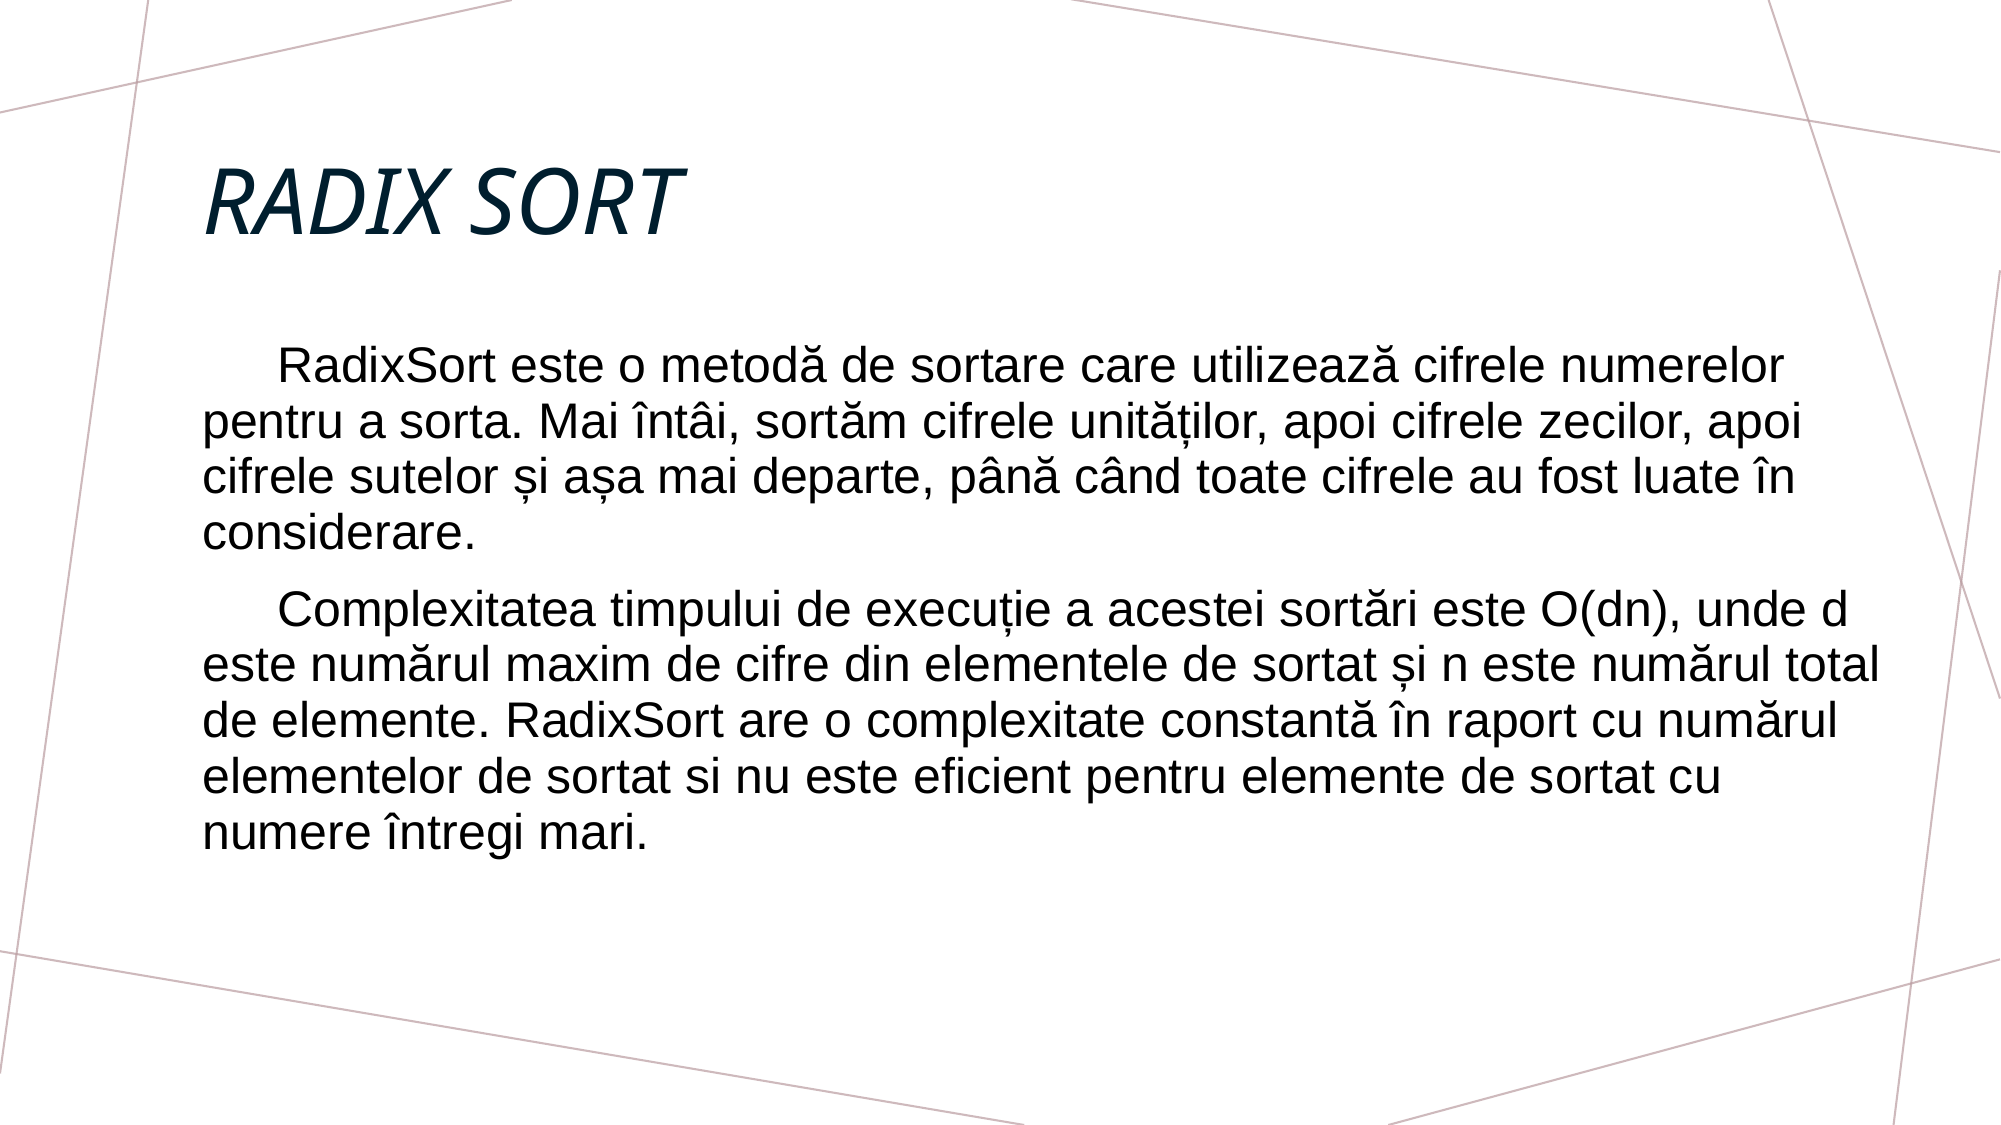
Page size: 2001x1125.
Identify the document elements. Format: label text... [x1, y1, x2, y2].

title Radix sort [187, 87, 1813, 315]
list RadixSort este o metodă de sortare care utilizează cifrele numerelor pentru a sorta. Mai întâi, sortăm cifrele unităților, apoi cifrele zecilor, apoi cifrele sutelor și așa mai departe, până când toate cifrele au fost luate în considerare. Complexitatea timpului de execuție a acestei sortări este O(dn), unde d este numărul maxim de cifre din elementele de sortat și n este numărul total de elemente. RadixSort are o complexitate constantă în raport cu numărul elementelor de sortat si nu este eficient pentru elemente de sortat cu numere întregi mari. [187, 329, 1920, 990]
